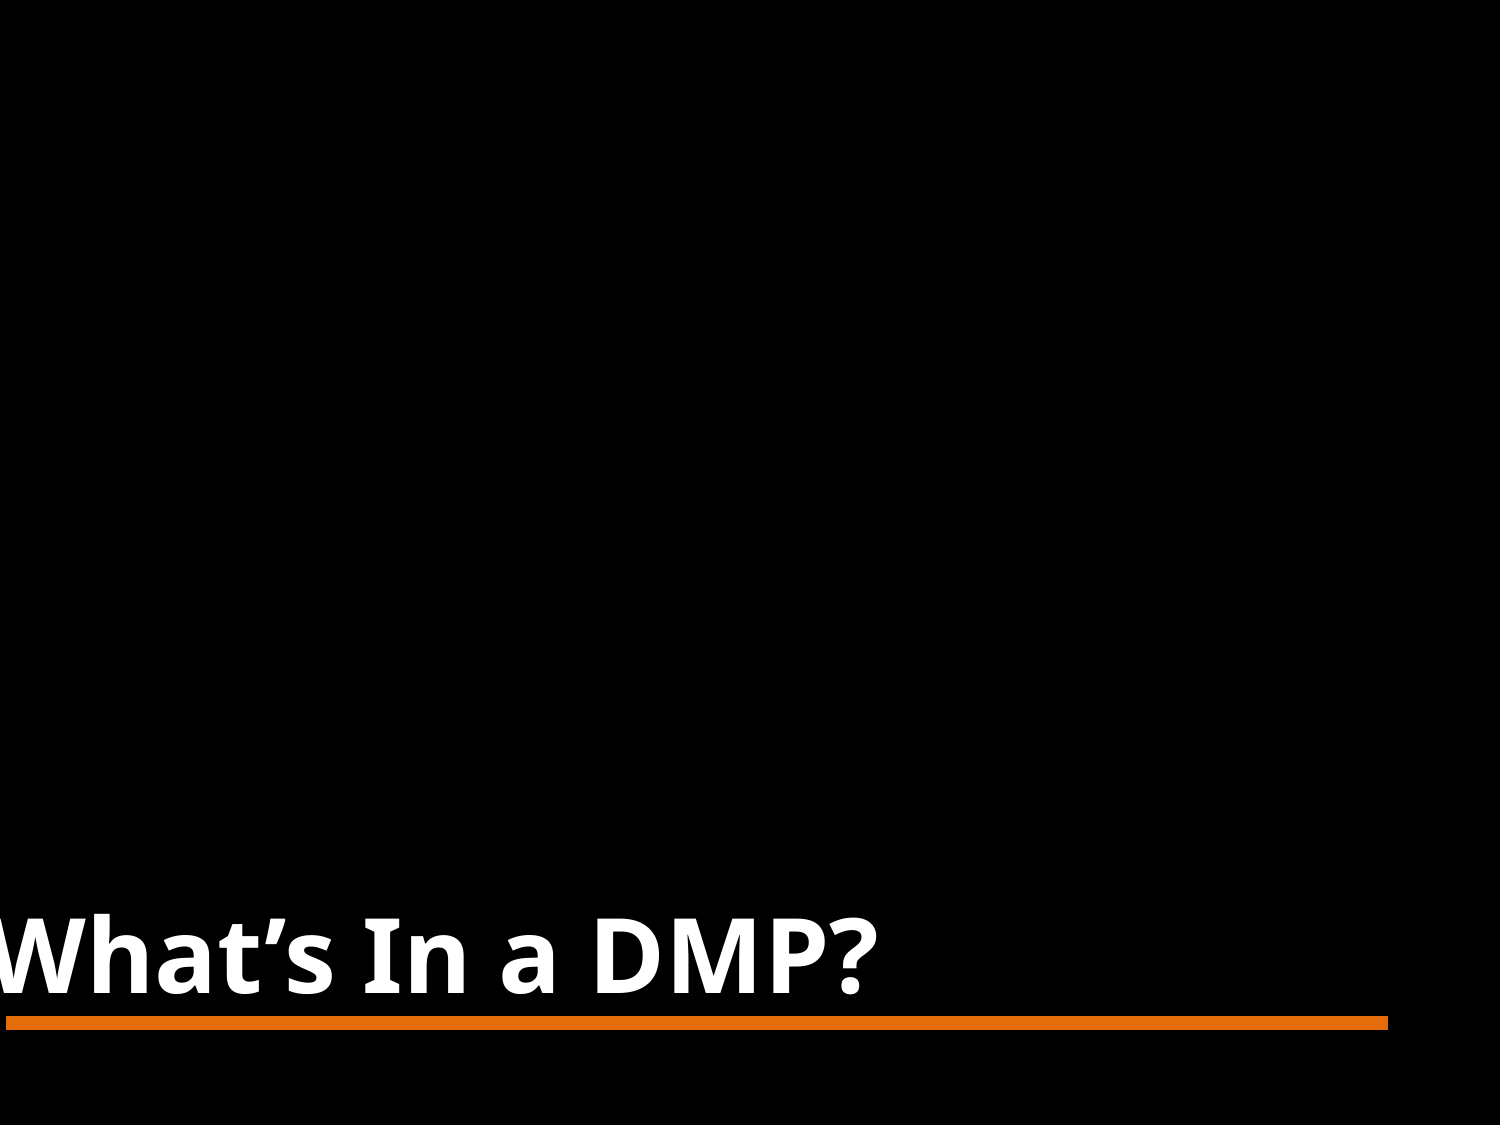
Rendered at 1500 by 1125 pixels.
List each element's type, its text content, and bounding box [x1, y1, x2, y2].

text_box What’s In a DMP? [0, 881, 1389, 1024]
